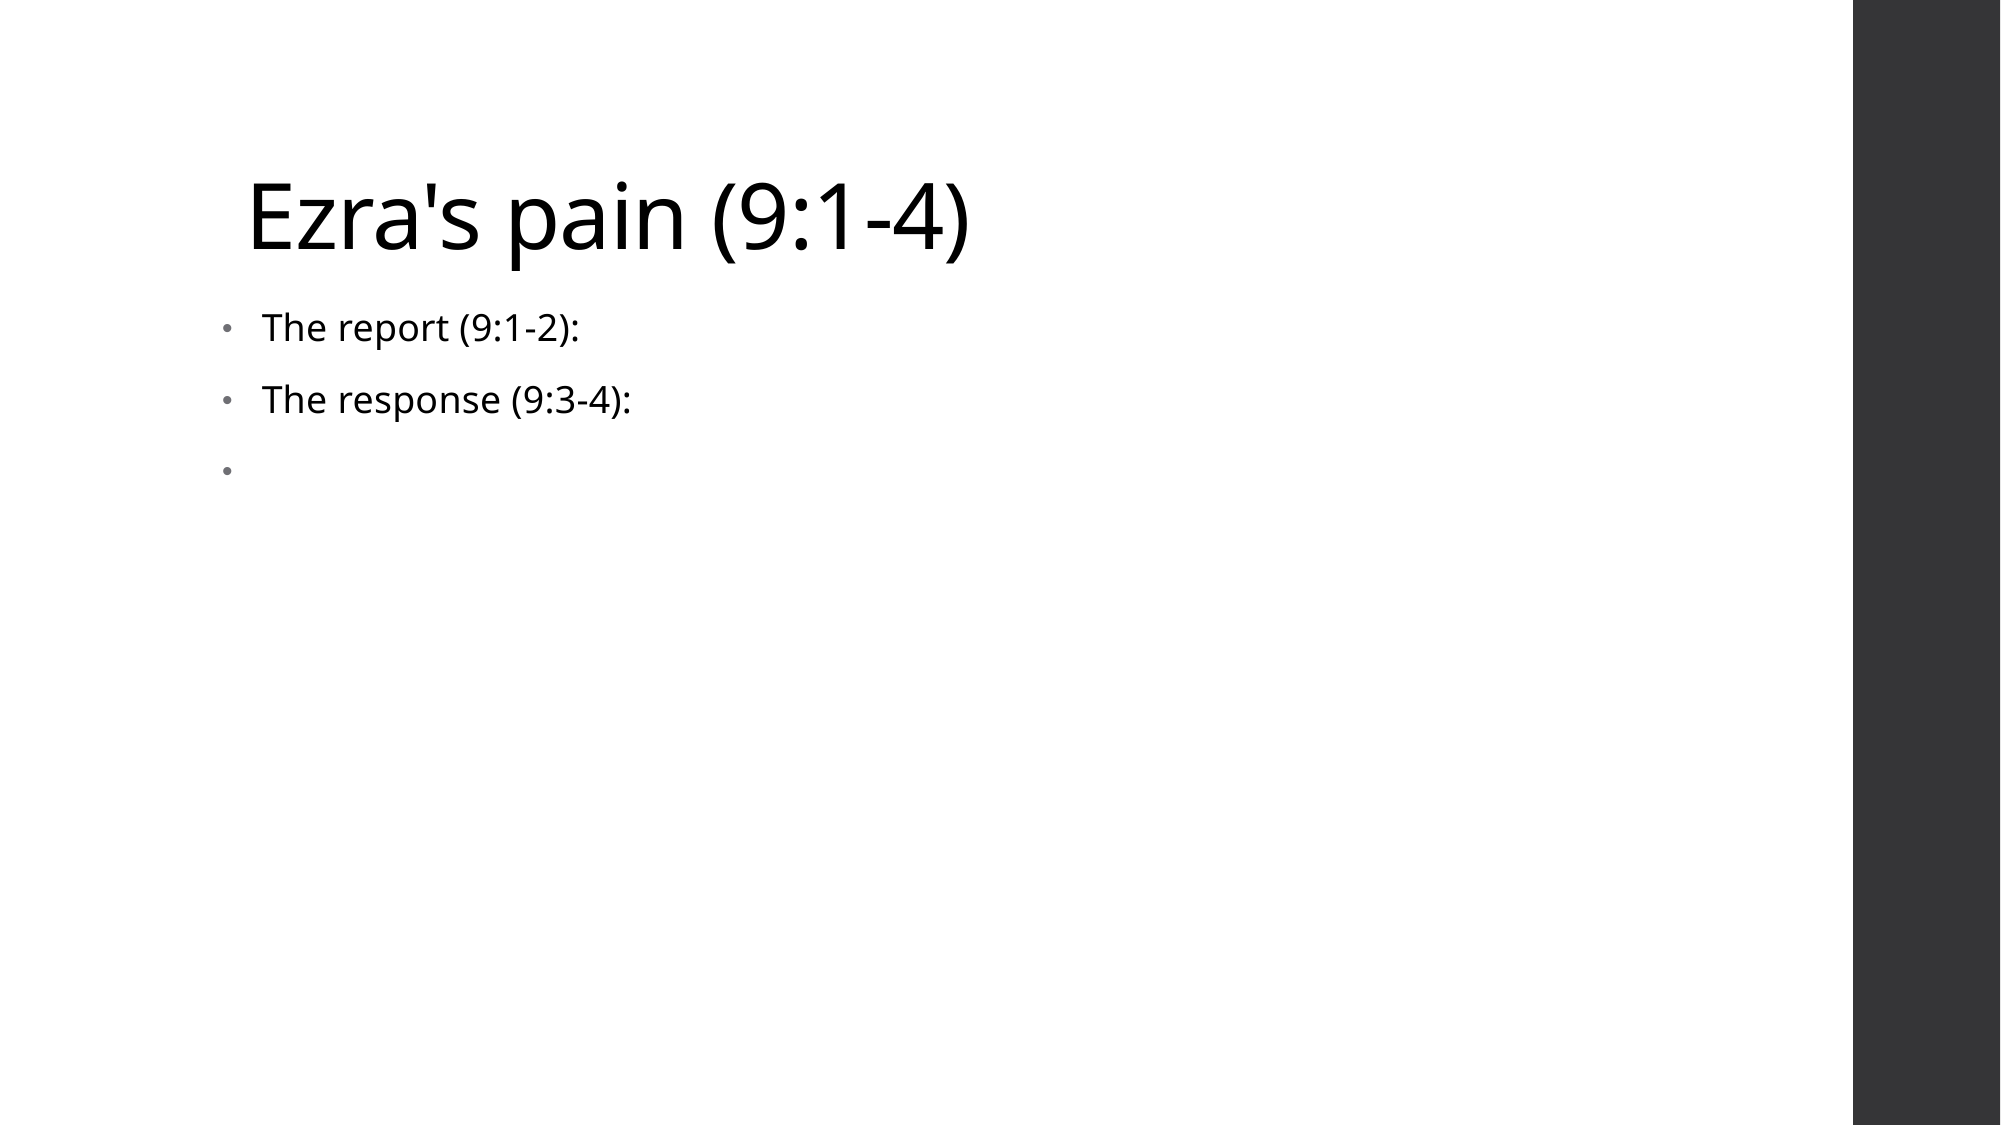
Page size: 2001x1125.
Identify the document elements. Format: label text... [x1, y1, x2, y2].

list The report (9:1-2): The response (9:3-4): [206, 299, 1617, 1014]
title Ezra's pain (9:1-4) [206, 60, 1797, 278]
